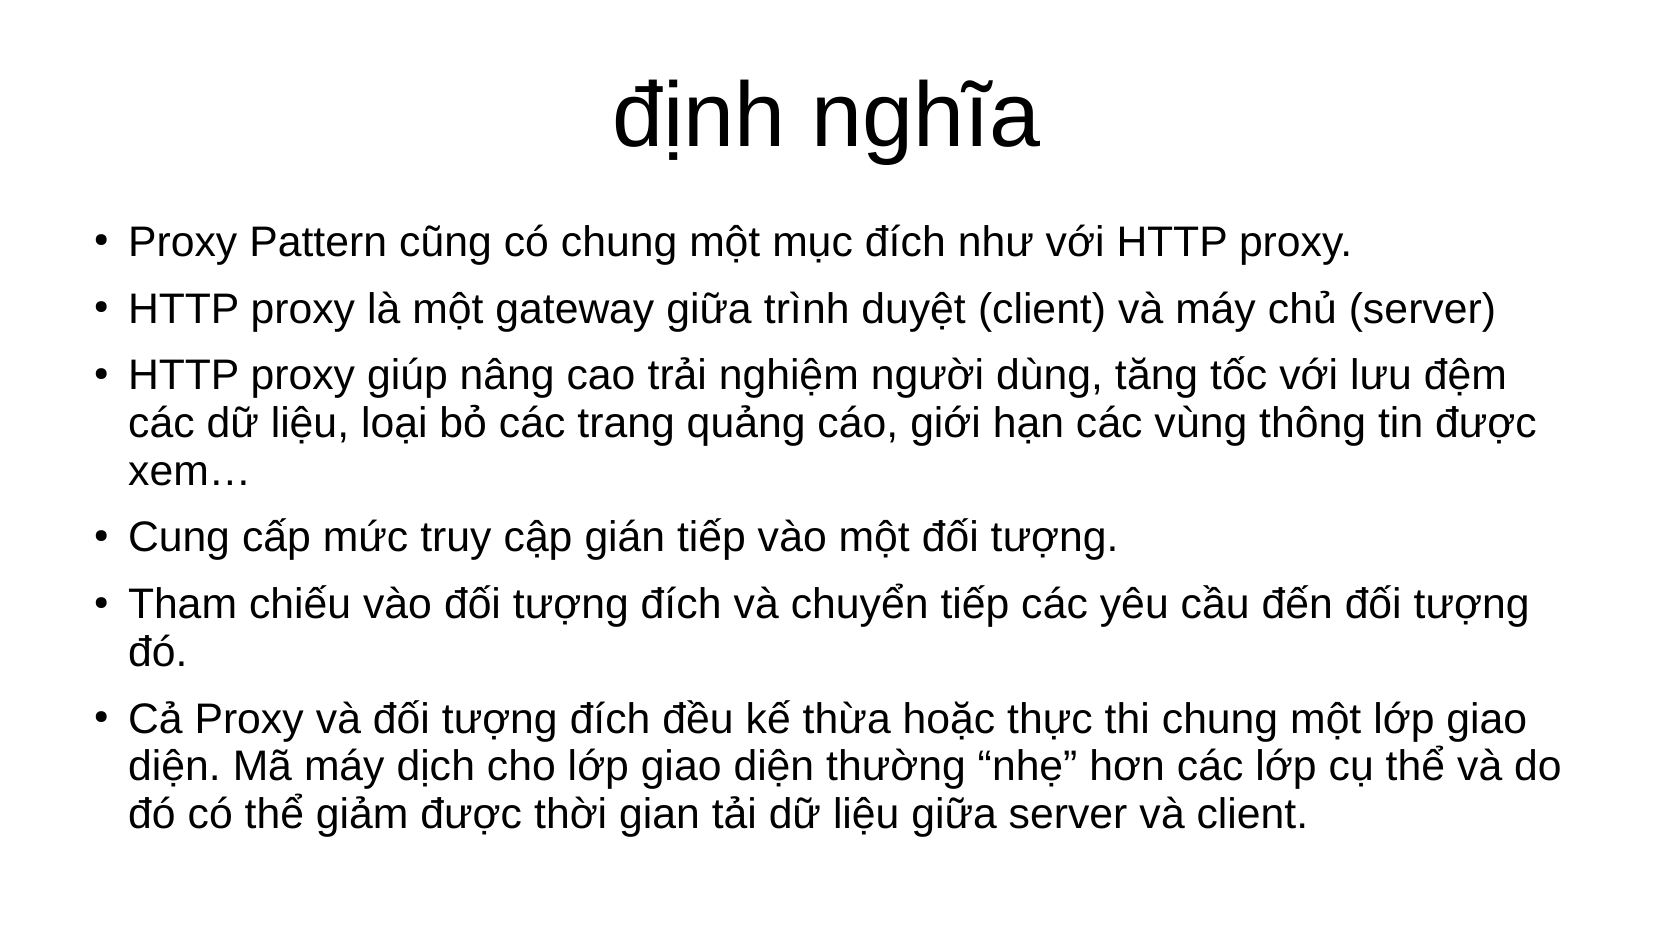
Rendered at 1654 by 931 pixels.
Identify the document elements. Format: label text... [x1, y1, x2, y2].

title định nghĩa [82, 37, 1571, 193]
list Proxy Pattern cũng có chung một mục đích như với HTTP proxy. HTTP proxy là một gateway giữa trình duyệt (client) và máy chủ (server) HTTP proxy giúp nâng cao trải nghiệm người dùng, tăng tốc với lưu đệm các dữ liệu, loại bỏ các trang quảng cáo, giới hạn các vùng thông tin được xem… Cung cấp mức truy cập gián tiếp vào một đối tượng. Tham chiếu vào đối tượng đích và chuyển tiếp các yêu cầu đến đối tượng đó. Cả Proxy và đối tượng đích đều kế thừa hoặc thực thi chung một lớp giao diện. Mã máy dịch cho lớp giao diện thường “nhẹ” hơn các lớp cụ thể và do đó có thể giảm được thời gian tải dữ liệu giữa server và client. [82, 217, 1571, 841]
